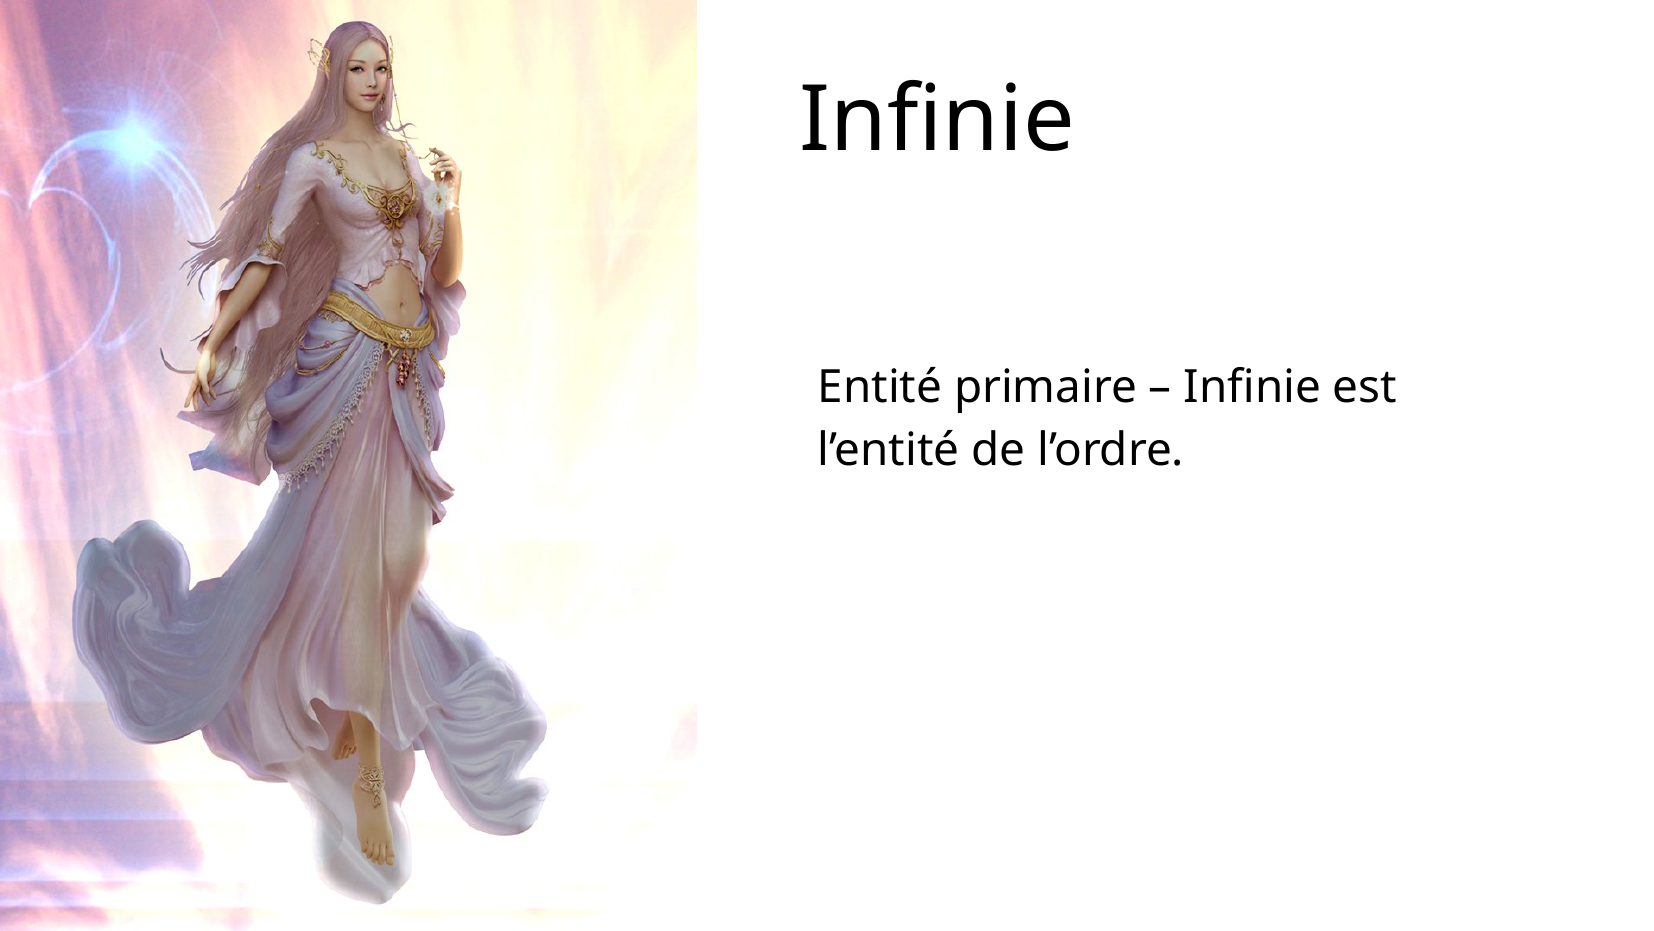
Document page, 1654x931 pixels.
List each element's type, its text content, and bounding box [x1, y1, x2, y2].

title Infinie [697, 37, 1571, 193]
picture [0, 0, 697, 931]
text_box Entité primaire – Infinie est l’entité de l’ordre. [803, 346, 1489, 591]
